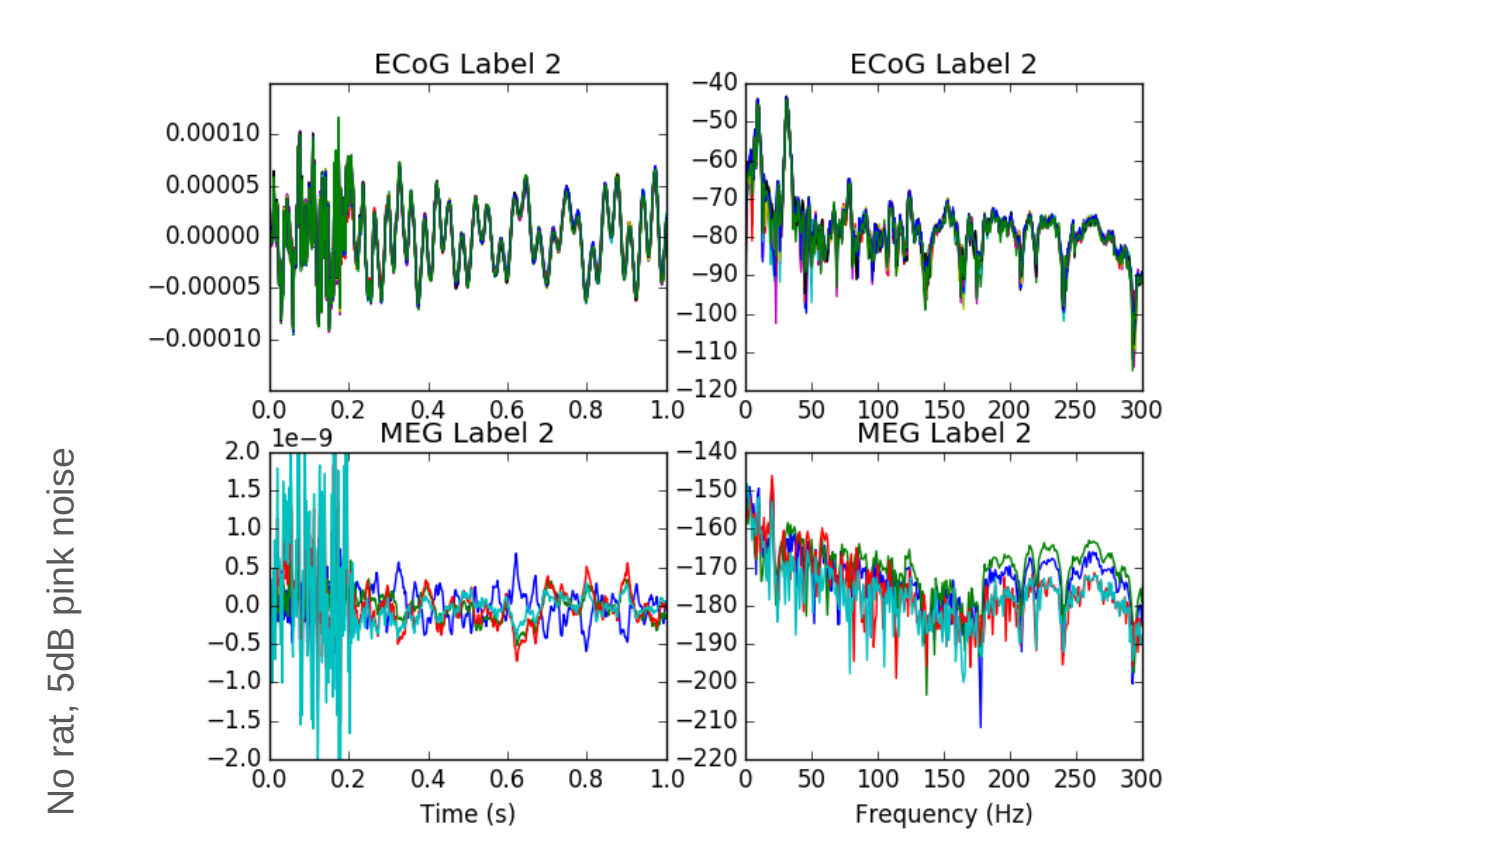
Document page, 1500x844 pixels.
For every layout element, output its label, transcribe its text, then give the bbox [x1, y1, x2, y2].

picture [129, 0, 1255, 844]
list No rat, 5dB pink noise [8, 0, 109, 832]
